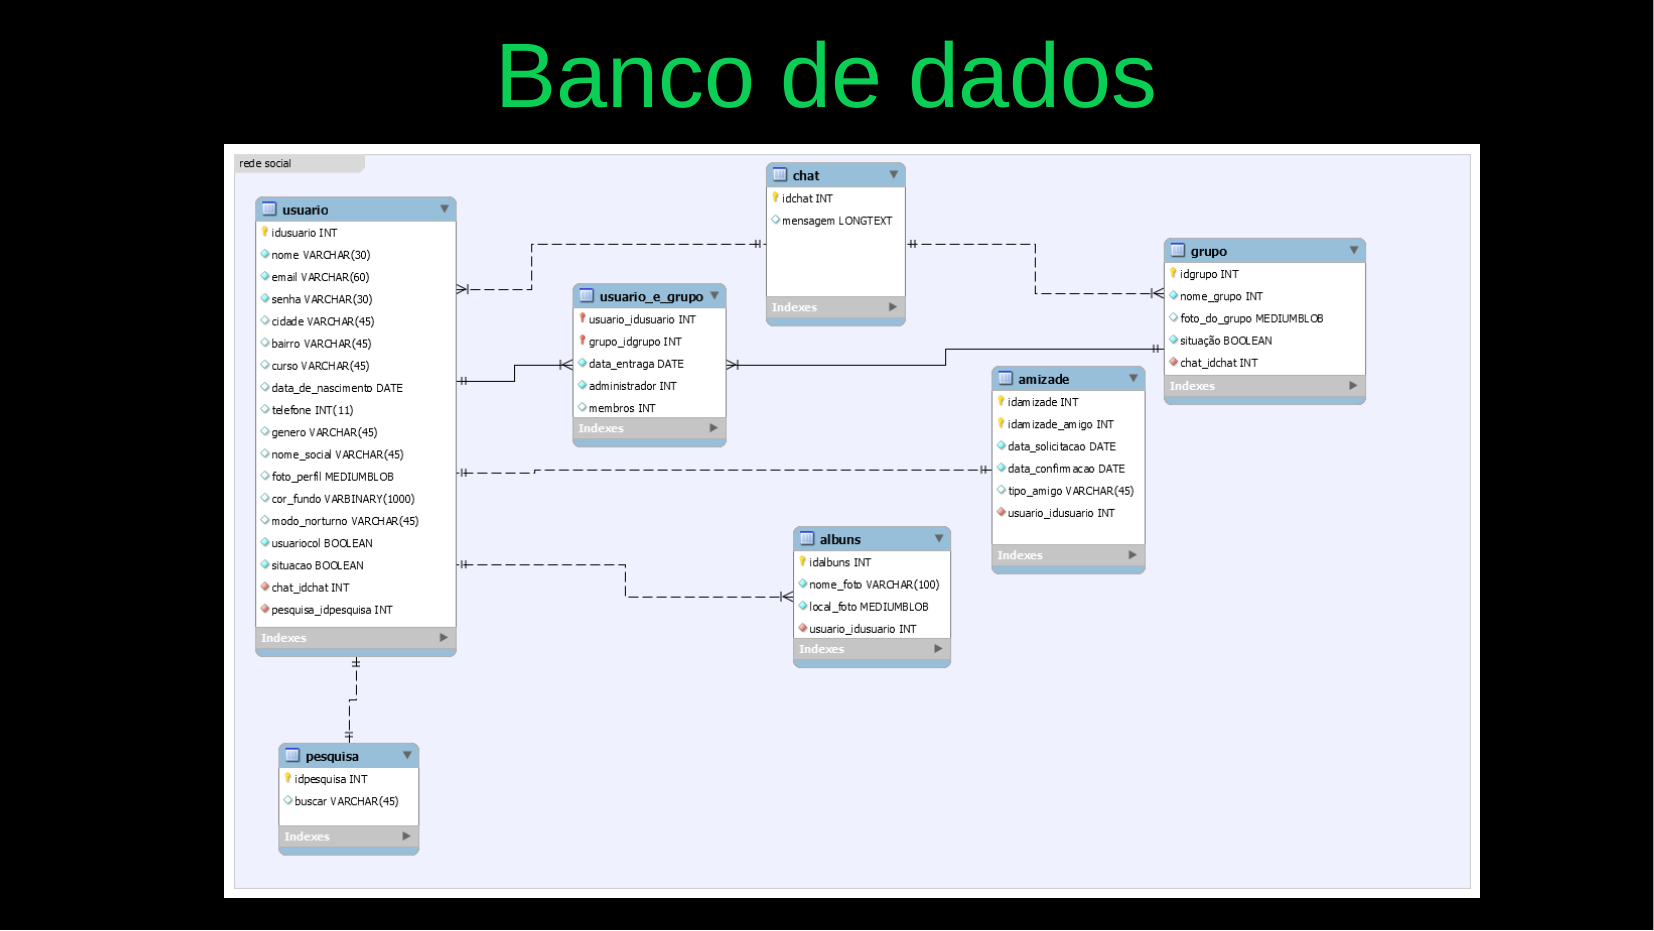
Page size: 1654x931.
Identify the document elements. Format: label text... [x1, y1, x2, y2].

picture [224, 144, 1480, 898]
title Banco de dados [82, 0, 1571, 154]
